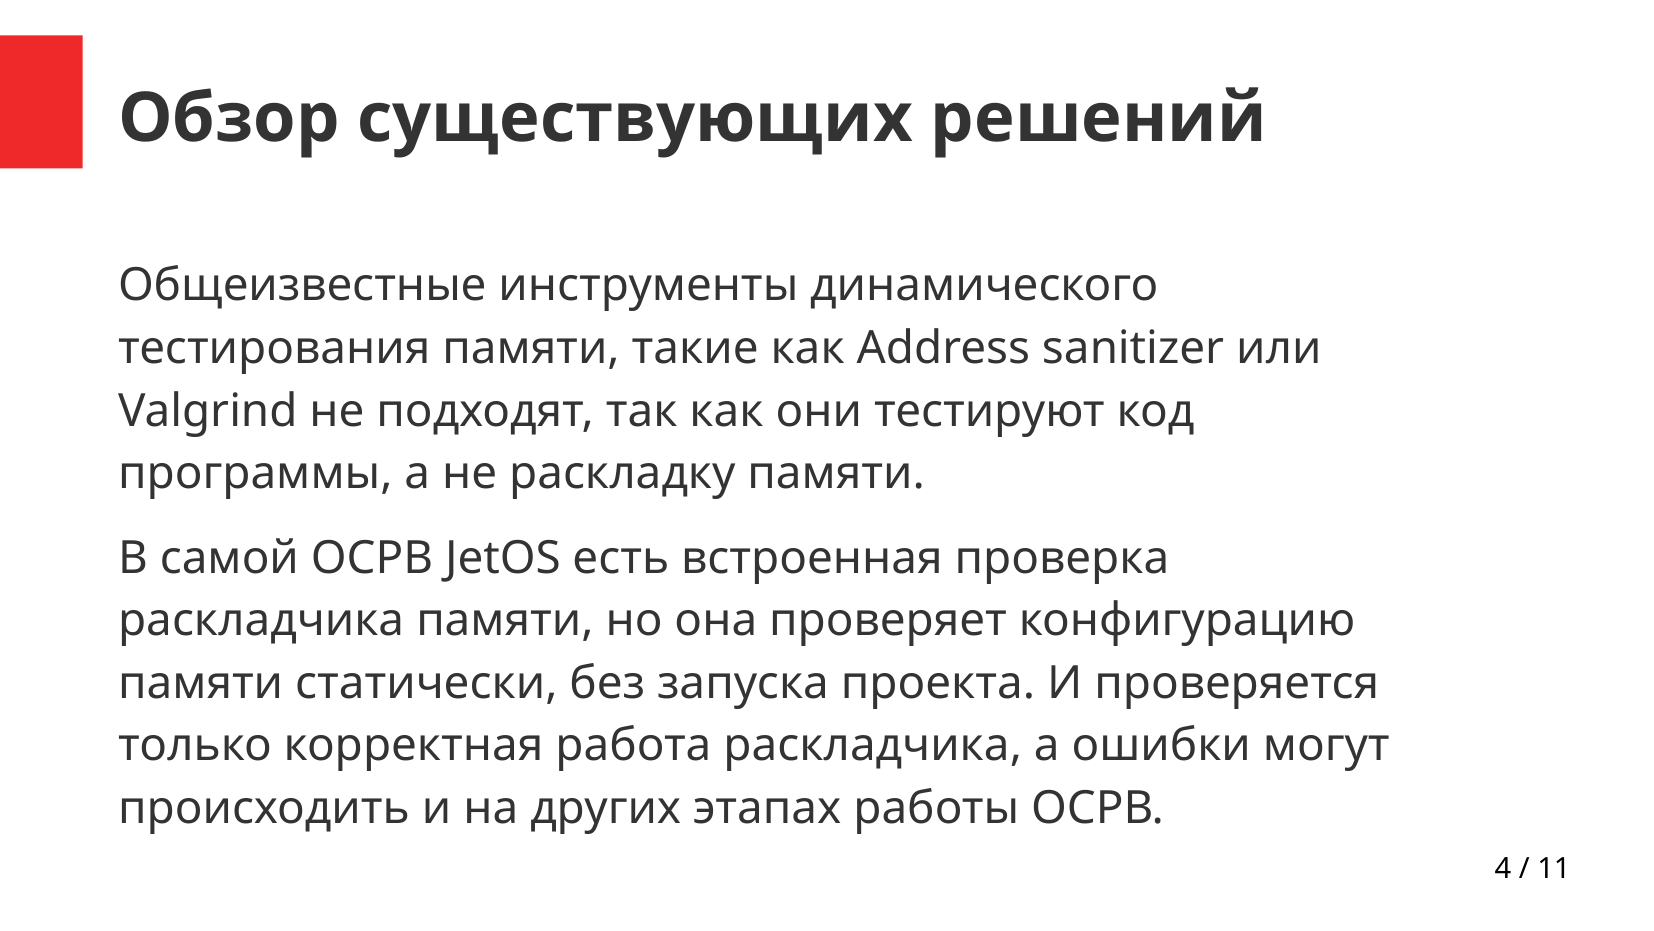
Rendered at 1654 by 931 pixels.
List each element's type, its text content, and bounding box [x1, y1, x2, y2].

title Обзор существующих решений [118, 37, 1571, 193]
list Общеизвестные инструменты динамического тестирования памяти, такие как Address sanitizer или Valgrind не подходят, так как они тестируют код программы, а не раскладку памяти. В самой ОСРВ JetOS есть встроенная проверка раскладчика памяти, но она проверяет конфигурацию памяти статически, без запуска проекта. И проверяется только корректная работа раскладчика, а ошибки могут происходить и на других этапах работы ОСРВ. [47, 251, 1465, 792]
